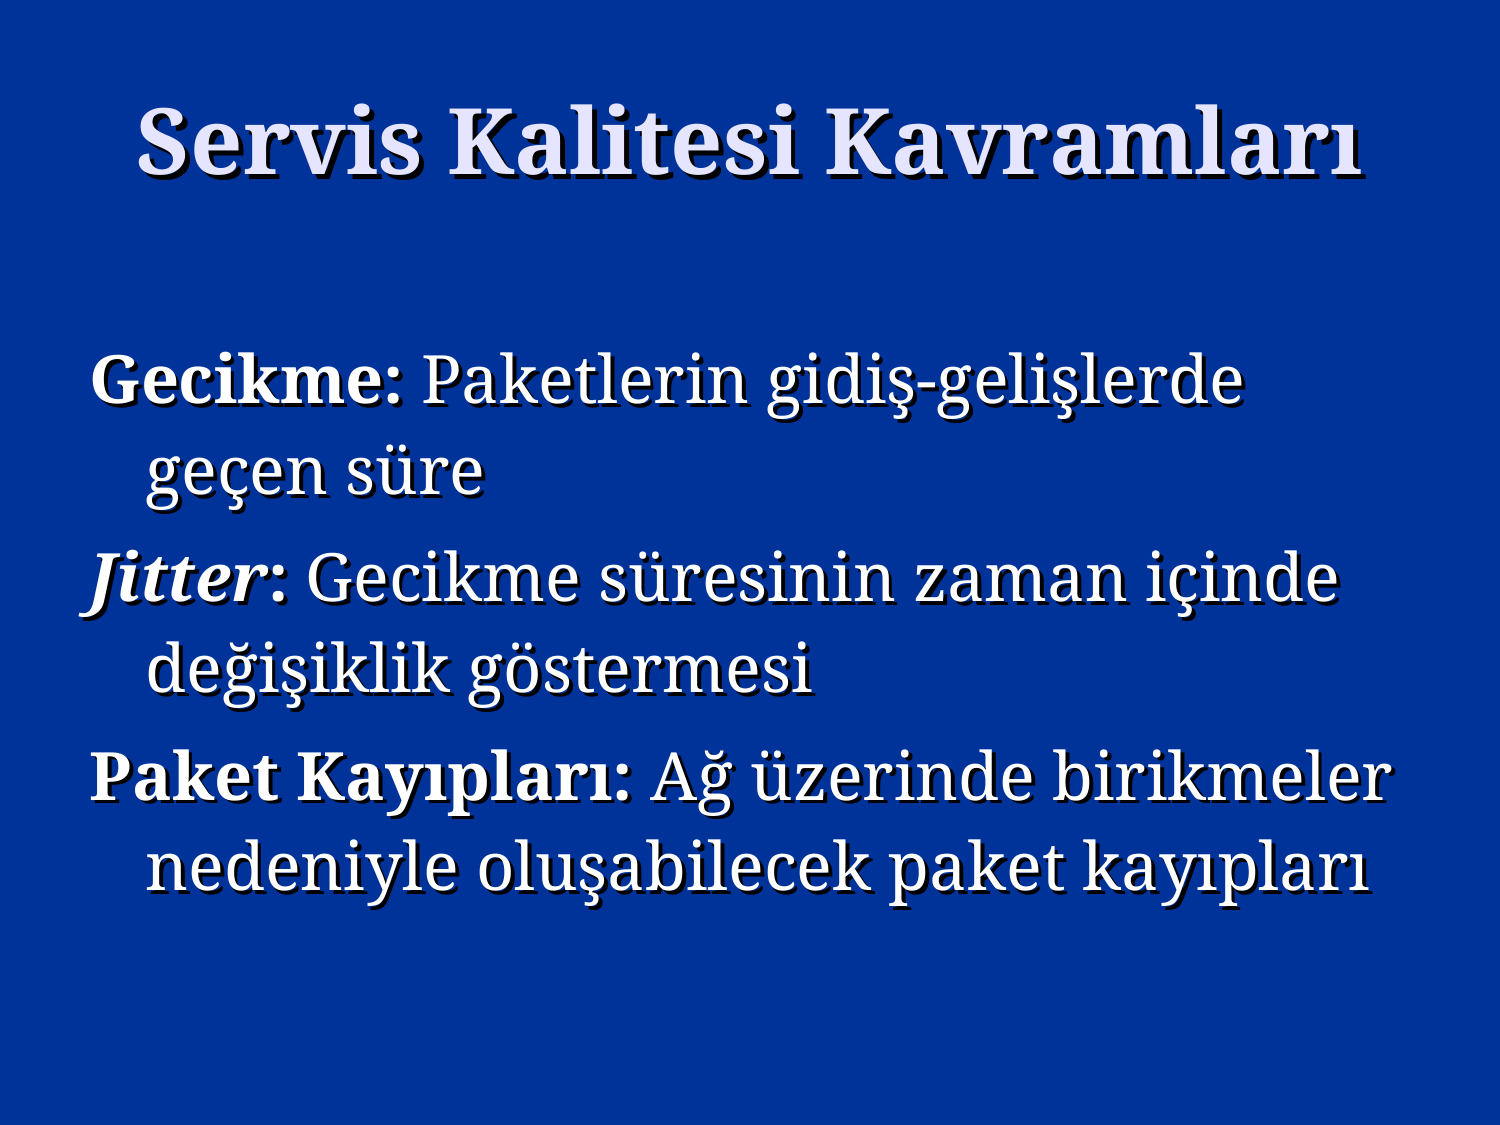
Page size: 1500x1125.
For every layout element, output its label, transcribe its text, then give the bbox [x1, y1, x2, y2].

title Servis Kalitesi Kavramları [75, 21, 1426, 257]
list Gecikme: Paketlerin gidiş-gelişlerde geçen süre Jitter: Gecikme süresinin zaman içinde değişiklik göstermesi Paket Kayıpları: Ağ üzerinde birikmeler nedeniyle oluşabilecek paket kayıpları [75, 324, 1426, 1006]
